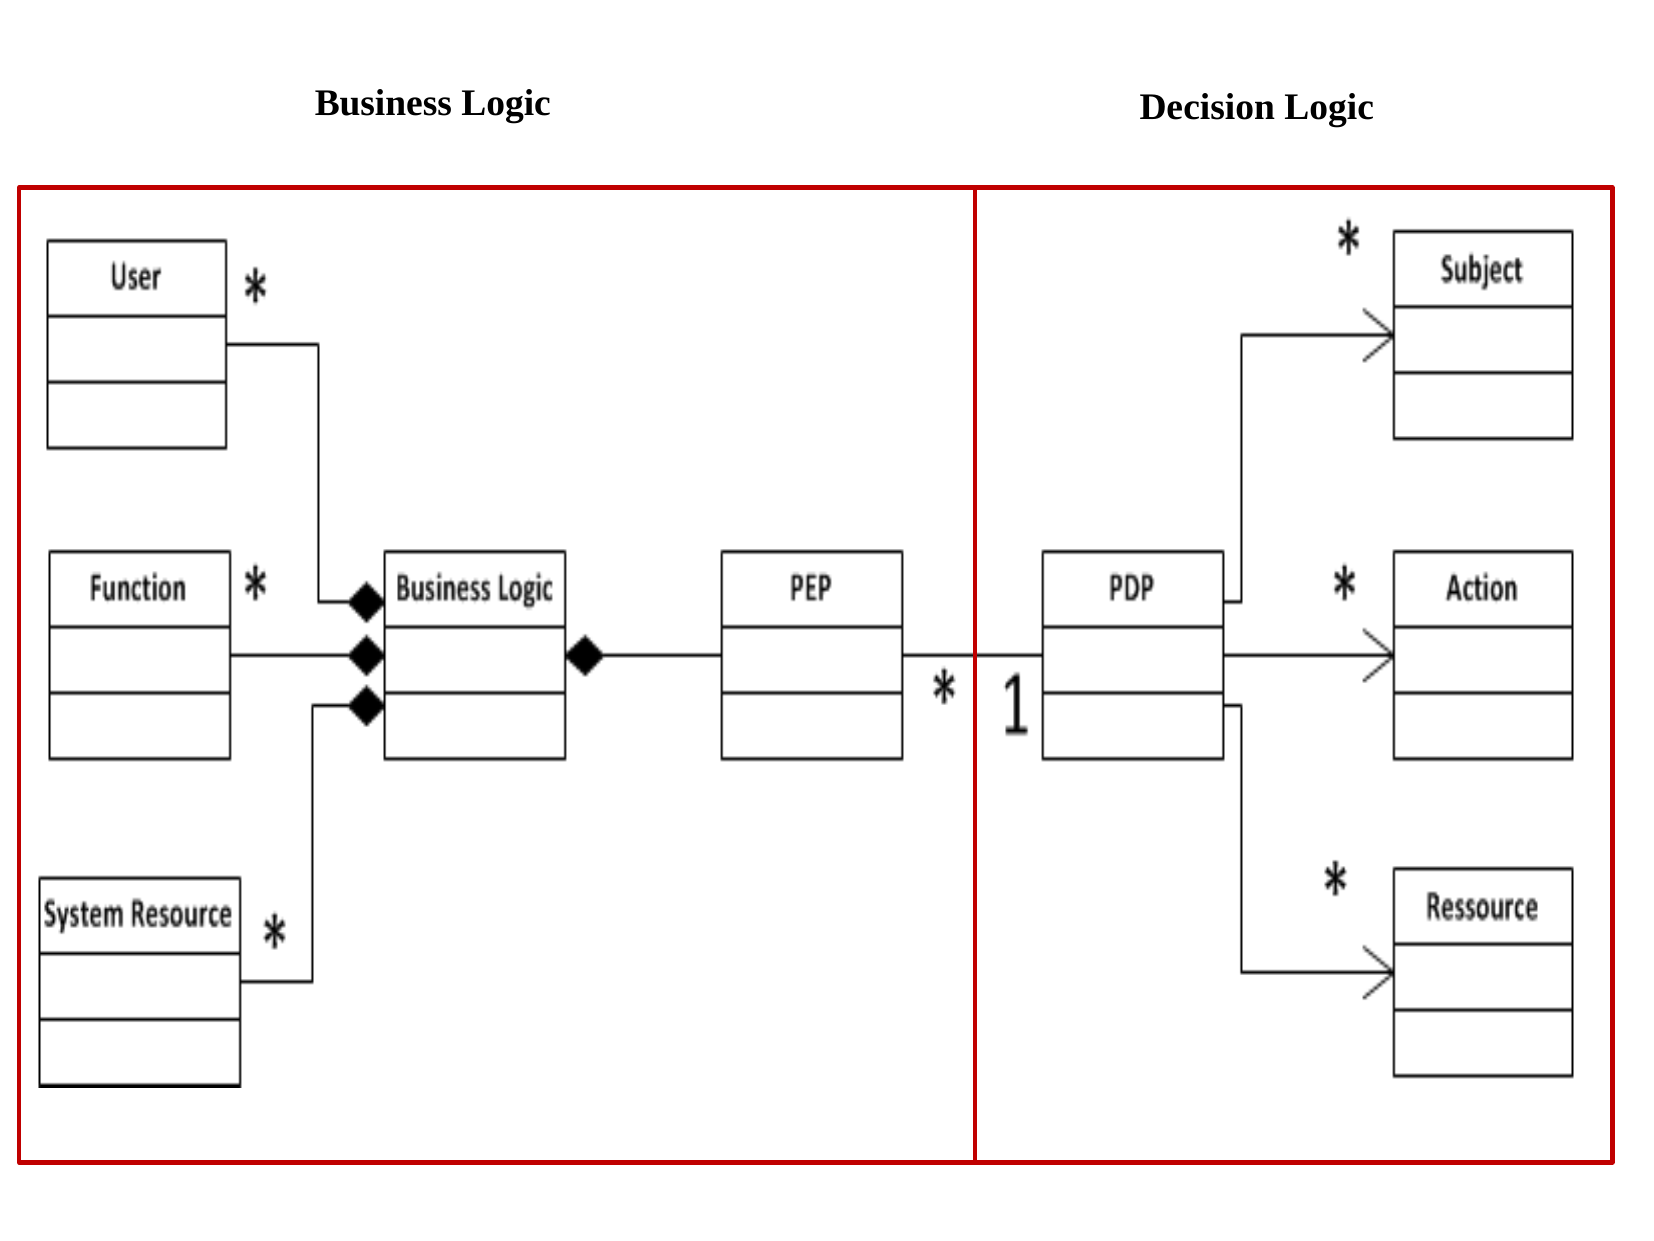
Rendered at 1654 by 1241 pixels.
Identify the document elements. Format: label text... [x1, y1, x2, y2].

picture [977, 190, 1576, 1088]
text_box Decision Logic [1124, 74, 1390, 135]
text_box Business Logic [300, 75, 635, 132]
picture [37, 190, 973, 1088]
